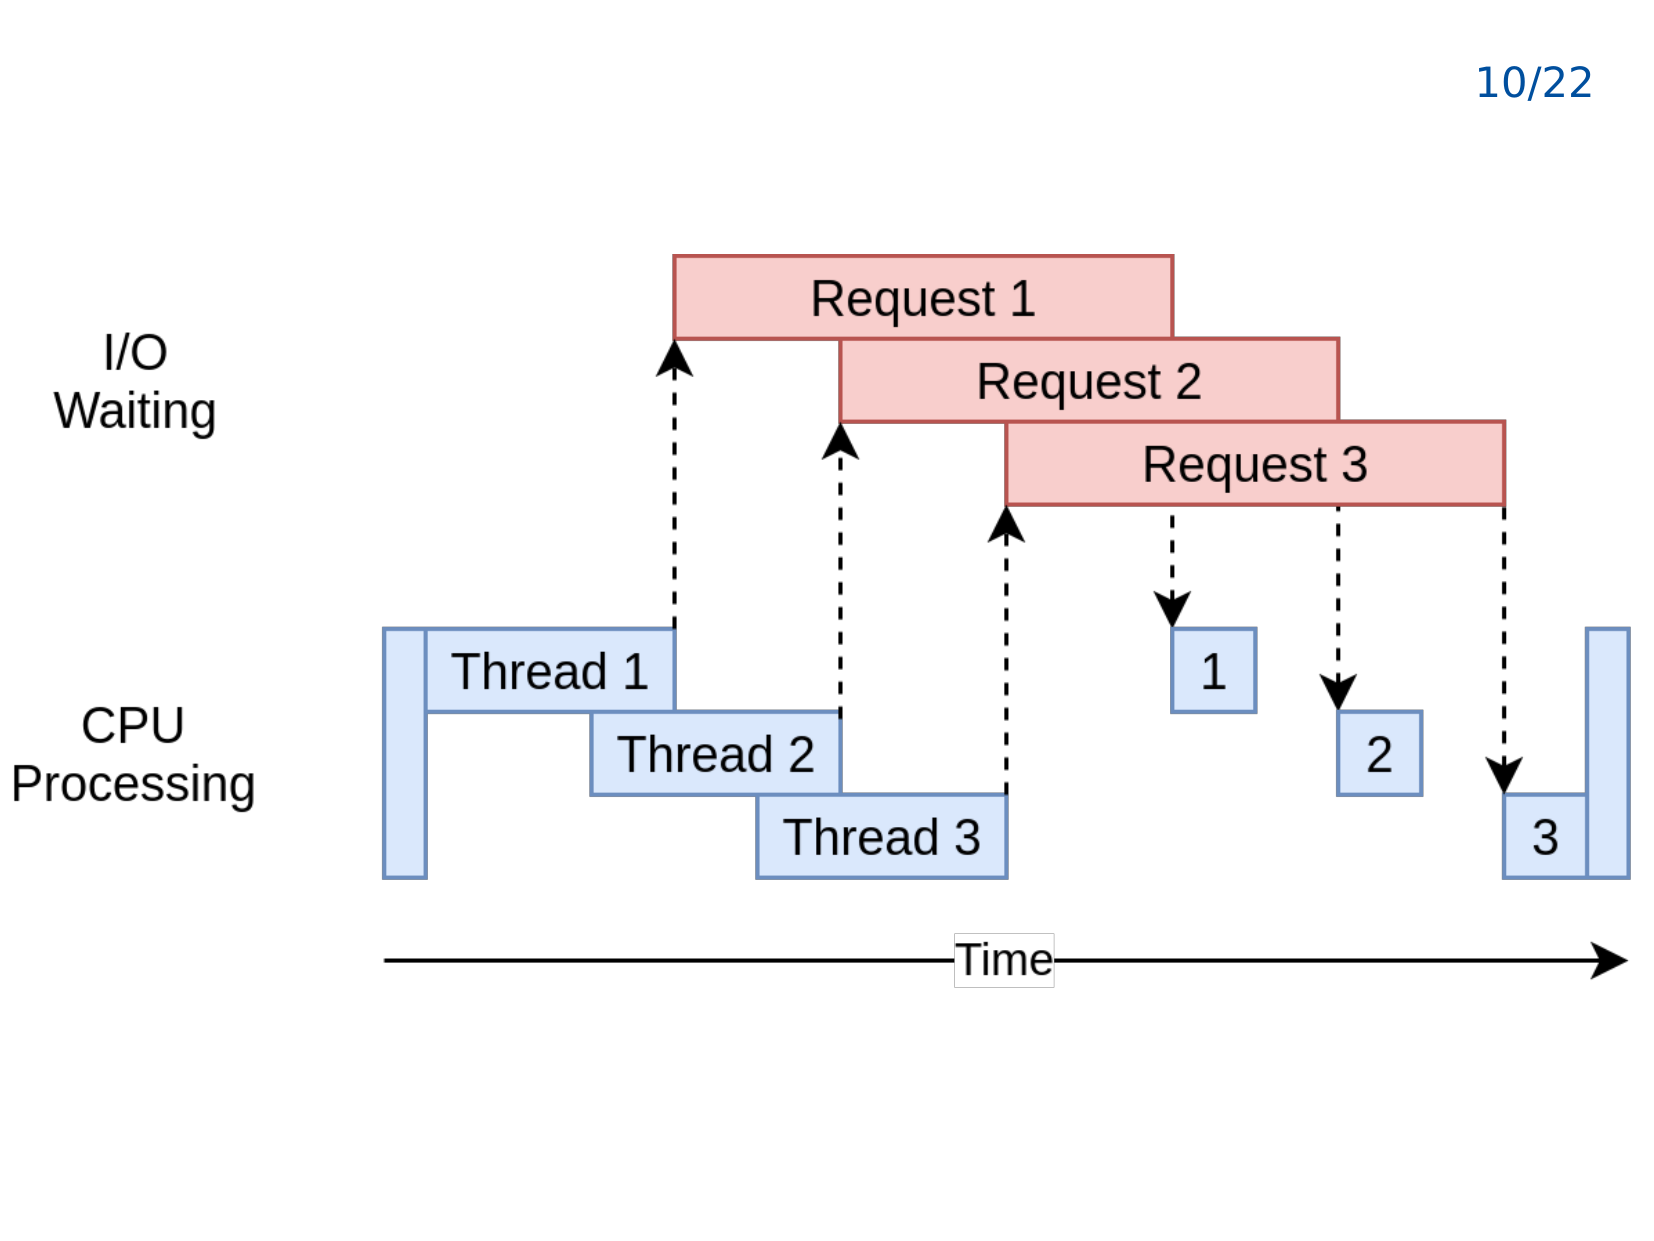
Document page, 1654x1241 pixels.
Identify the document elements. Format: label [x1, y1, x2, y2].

picture [9, 254, 1654, 996]
